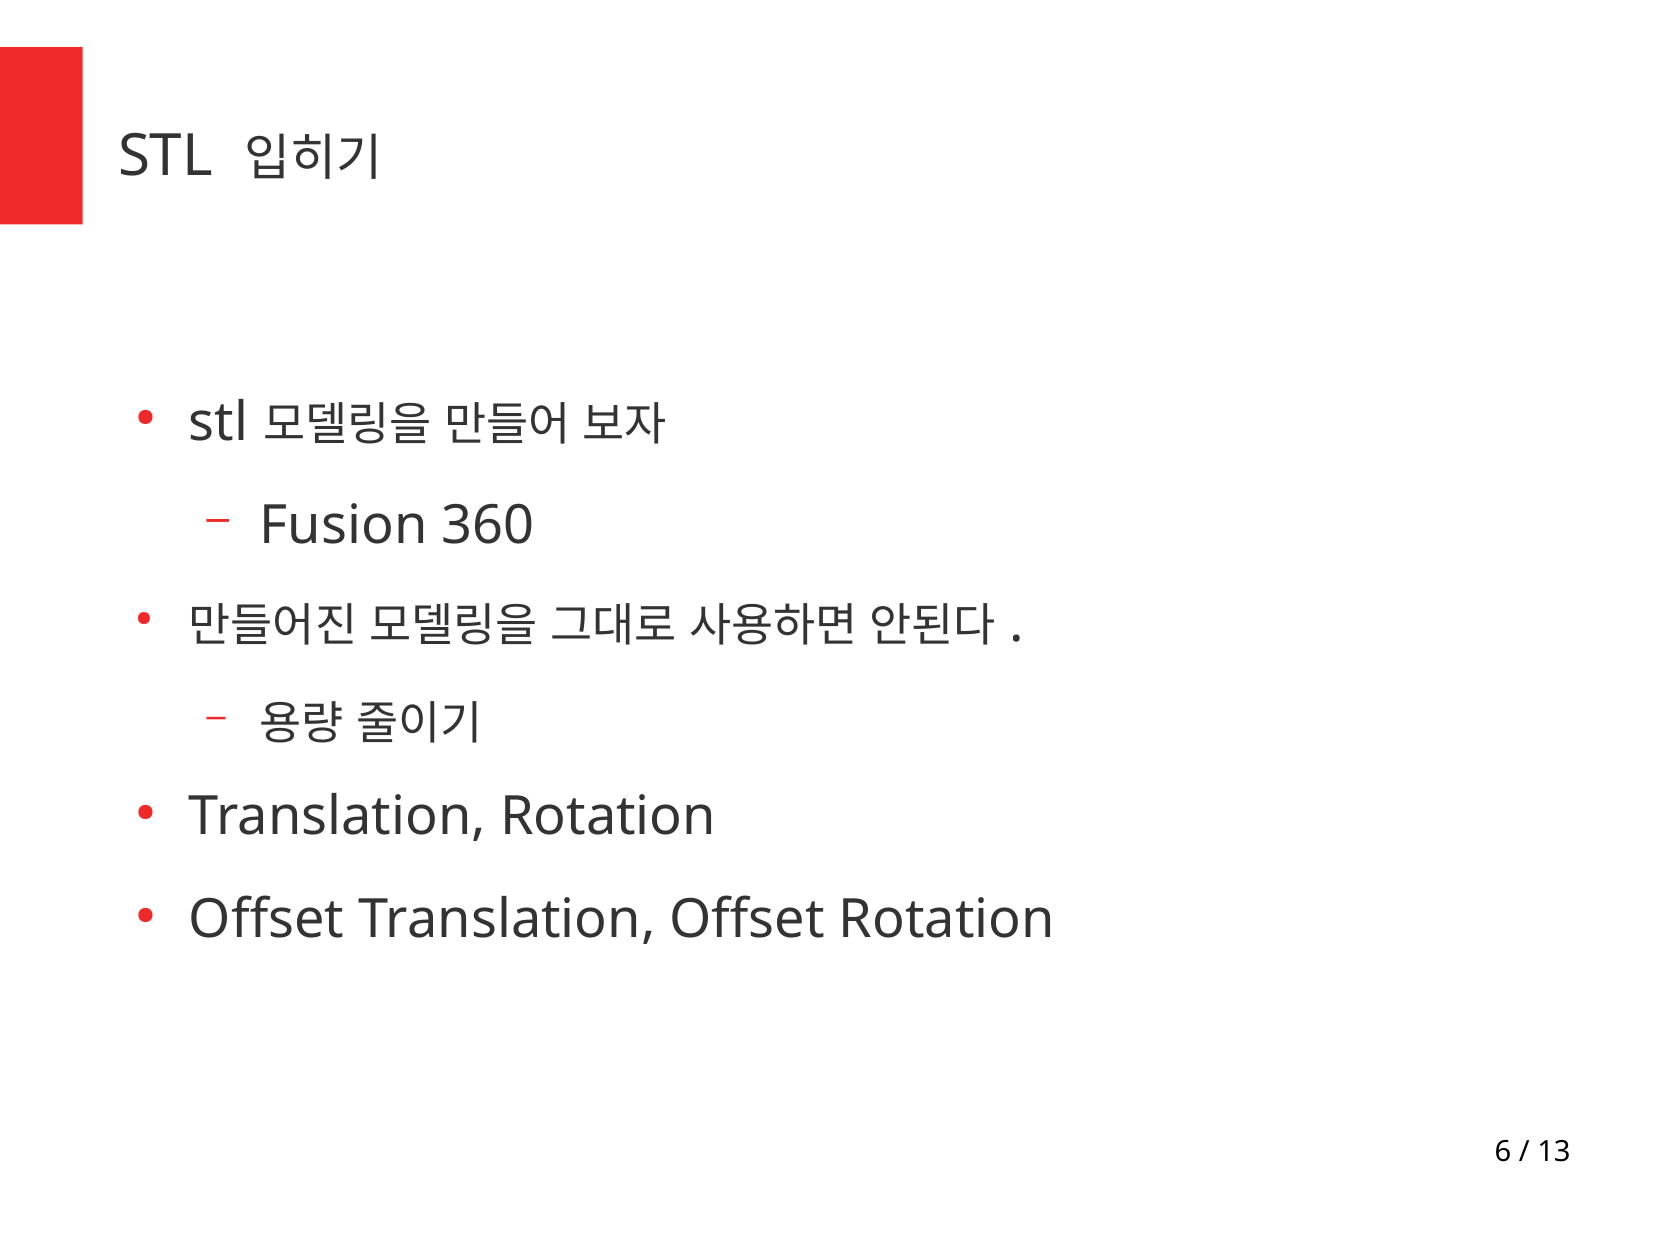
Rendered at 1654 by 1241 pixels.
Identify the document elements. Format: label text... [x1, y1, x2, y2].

list stl모델링을 만들어 보자 Fusion 360 만들어진 모델링을 그대로 사용하면 안된다. 용량 줄이기 Translation, Rotation Offset Translation, Offset Rotation [118, 381, 1536, 1102]
title STL 입히기 [118, 49, 1571, 257]
